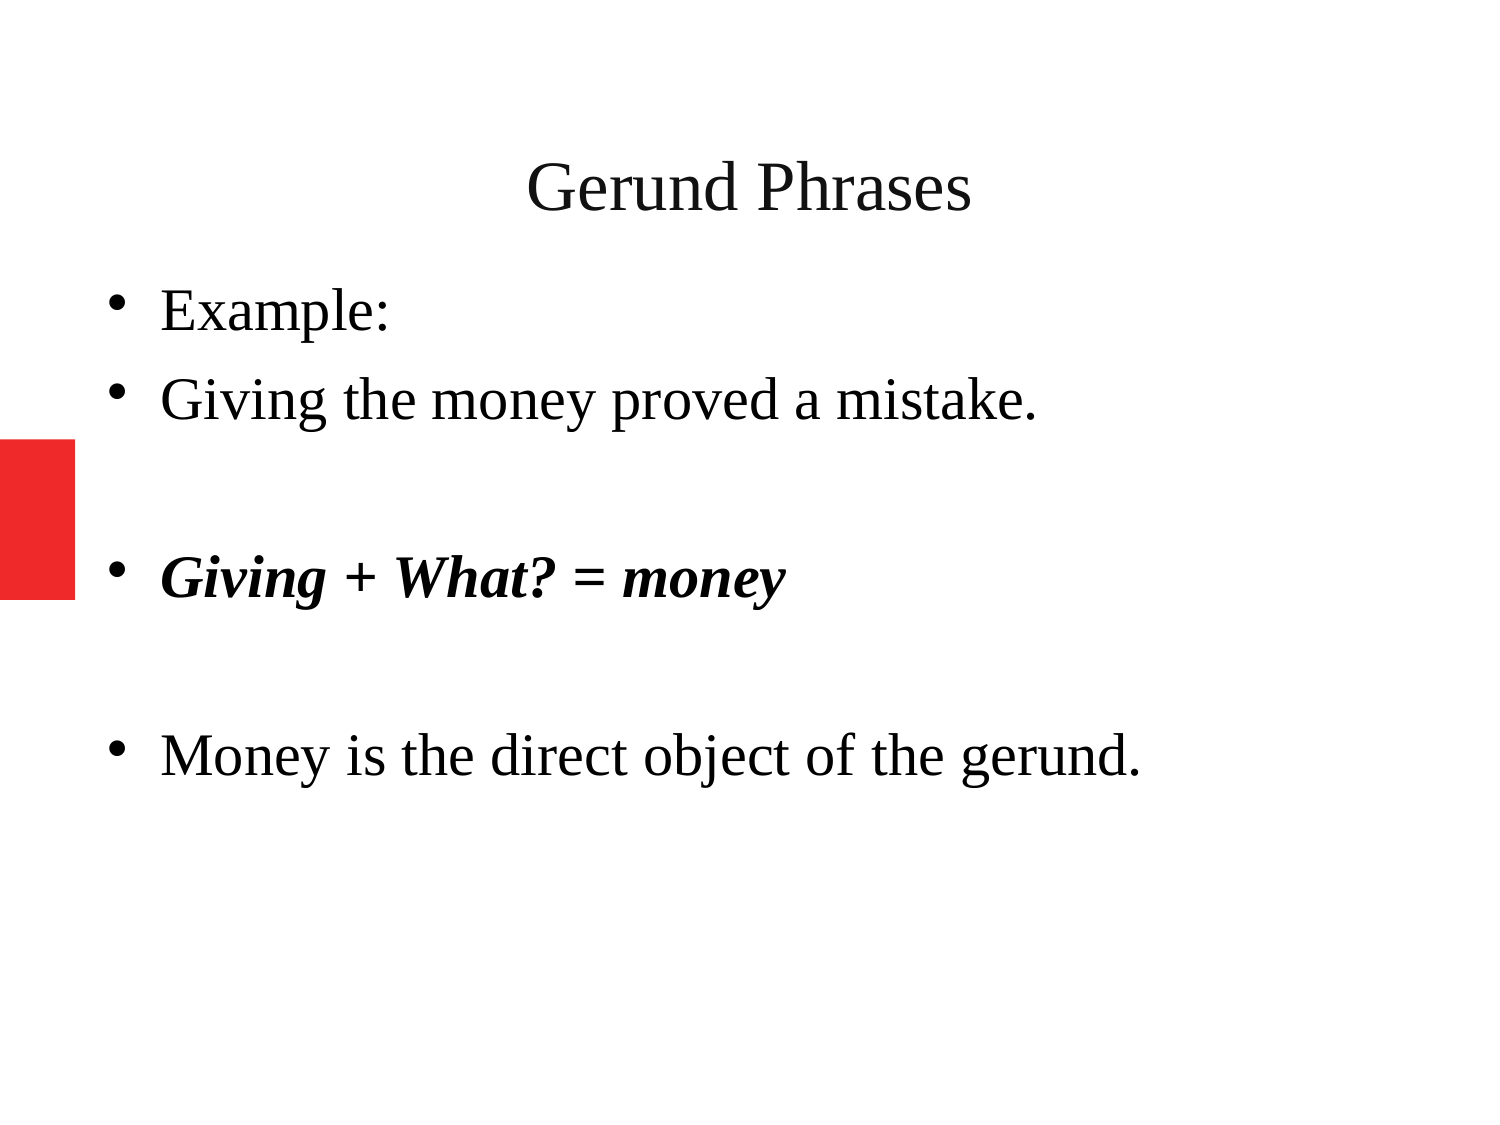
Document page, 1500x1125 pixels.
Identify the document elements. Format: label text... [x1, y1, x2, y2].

text_box Example: Giving the money proved a mistake. Giving + What? = money Money is the direct object of the gerund. [75, 262, 1426, 1006]
text_box Gerund Phrases [75, 25, 1426, 233]
